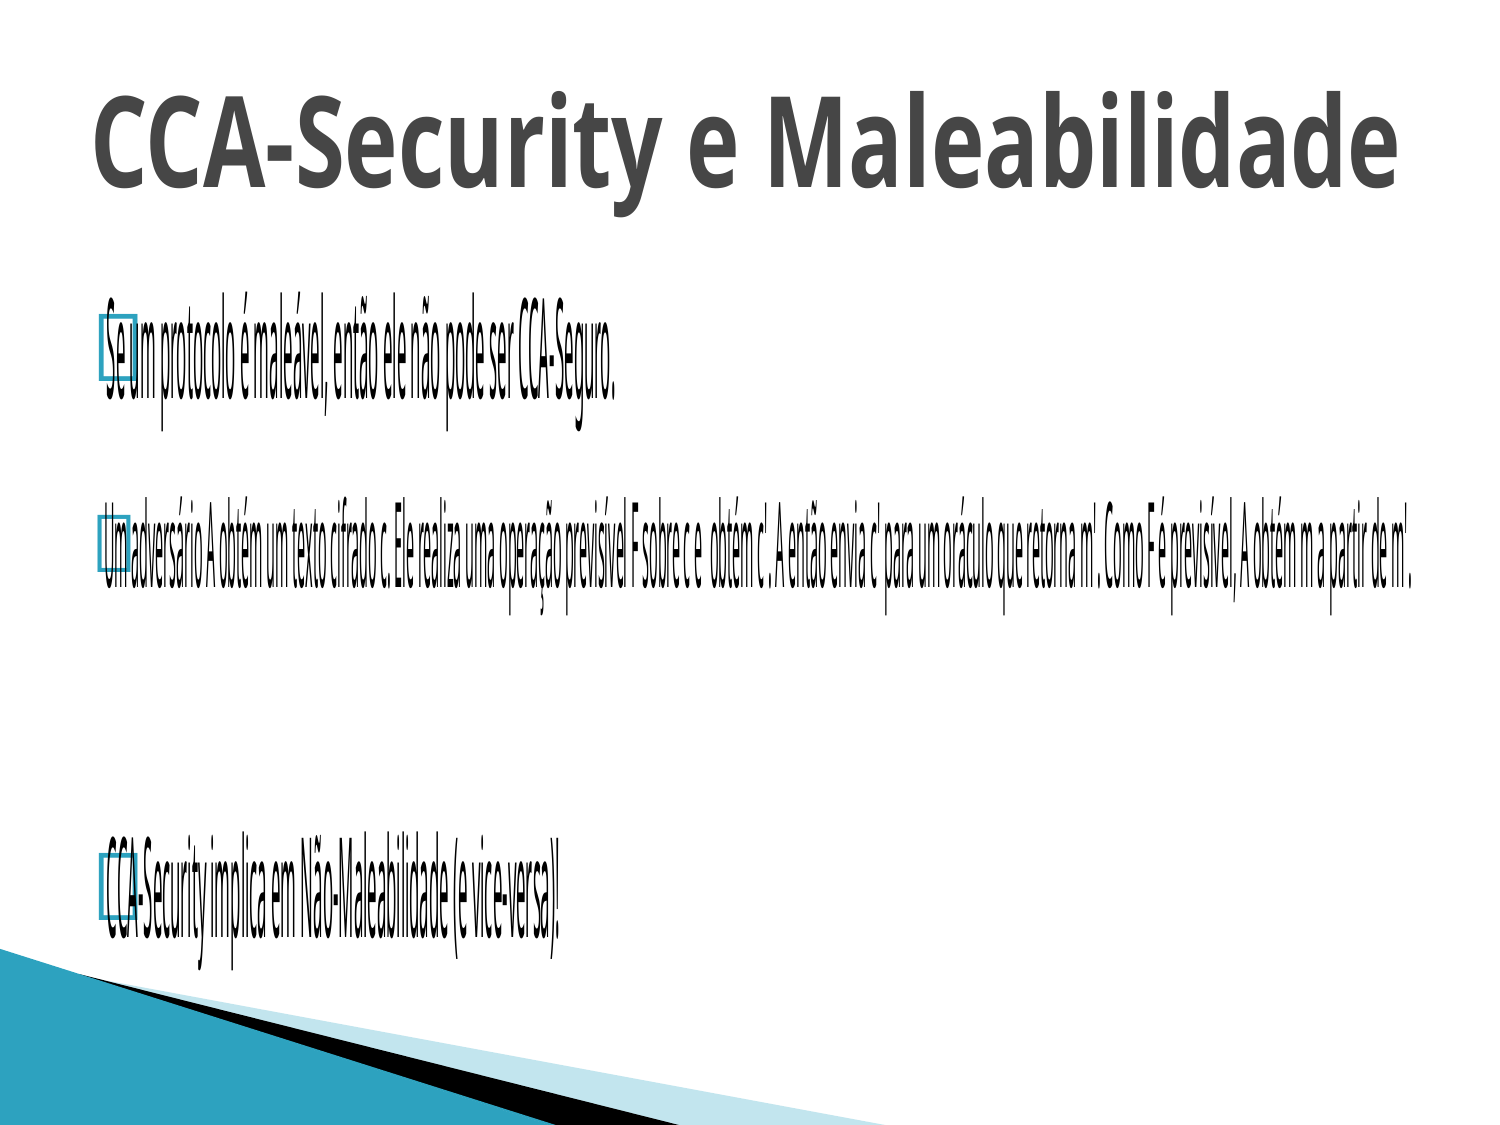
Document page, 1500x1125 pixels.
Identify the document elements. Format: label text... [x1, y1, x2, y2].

list Se um protocolo é maleável, então ele não pode ser CCA-Seguro. Um adversário A obtém um texto cifrado c. Ele realiza uma operação previsível F sobre c e obtém c'. A então envia c' para um oráculo que retorna m'. Como F é previsível, A obtém m a partir de m'. CCA-Security implica em Não-Maleabilidade (e vice-versa)! [75, 243, 1426, 986]
title CCA-Security e Maleabilidade [75, 45, 1426, 233]
